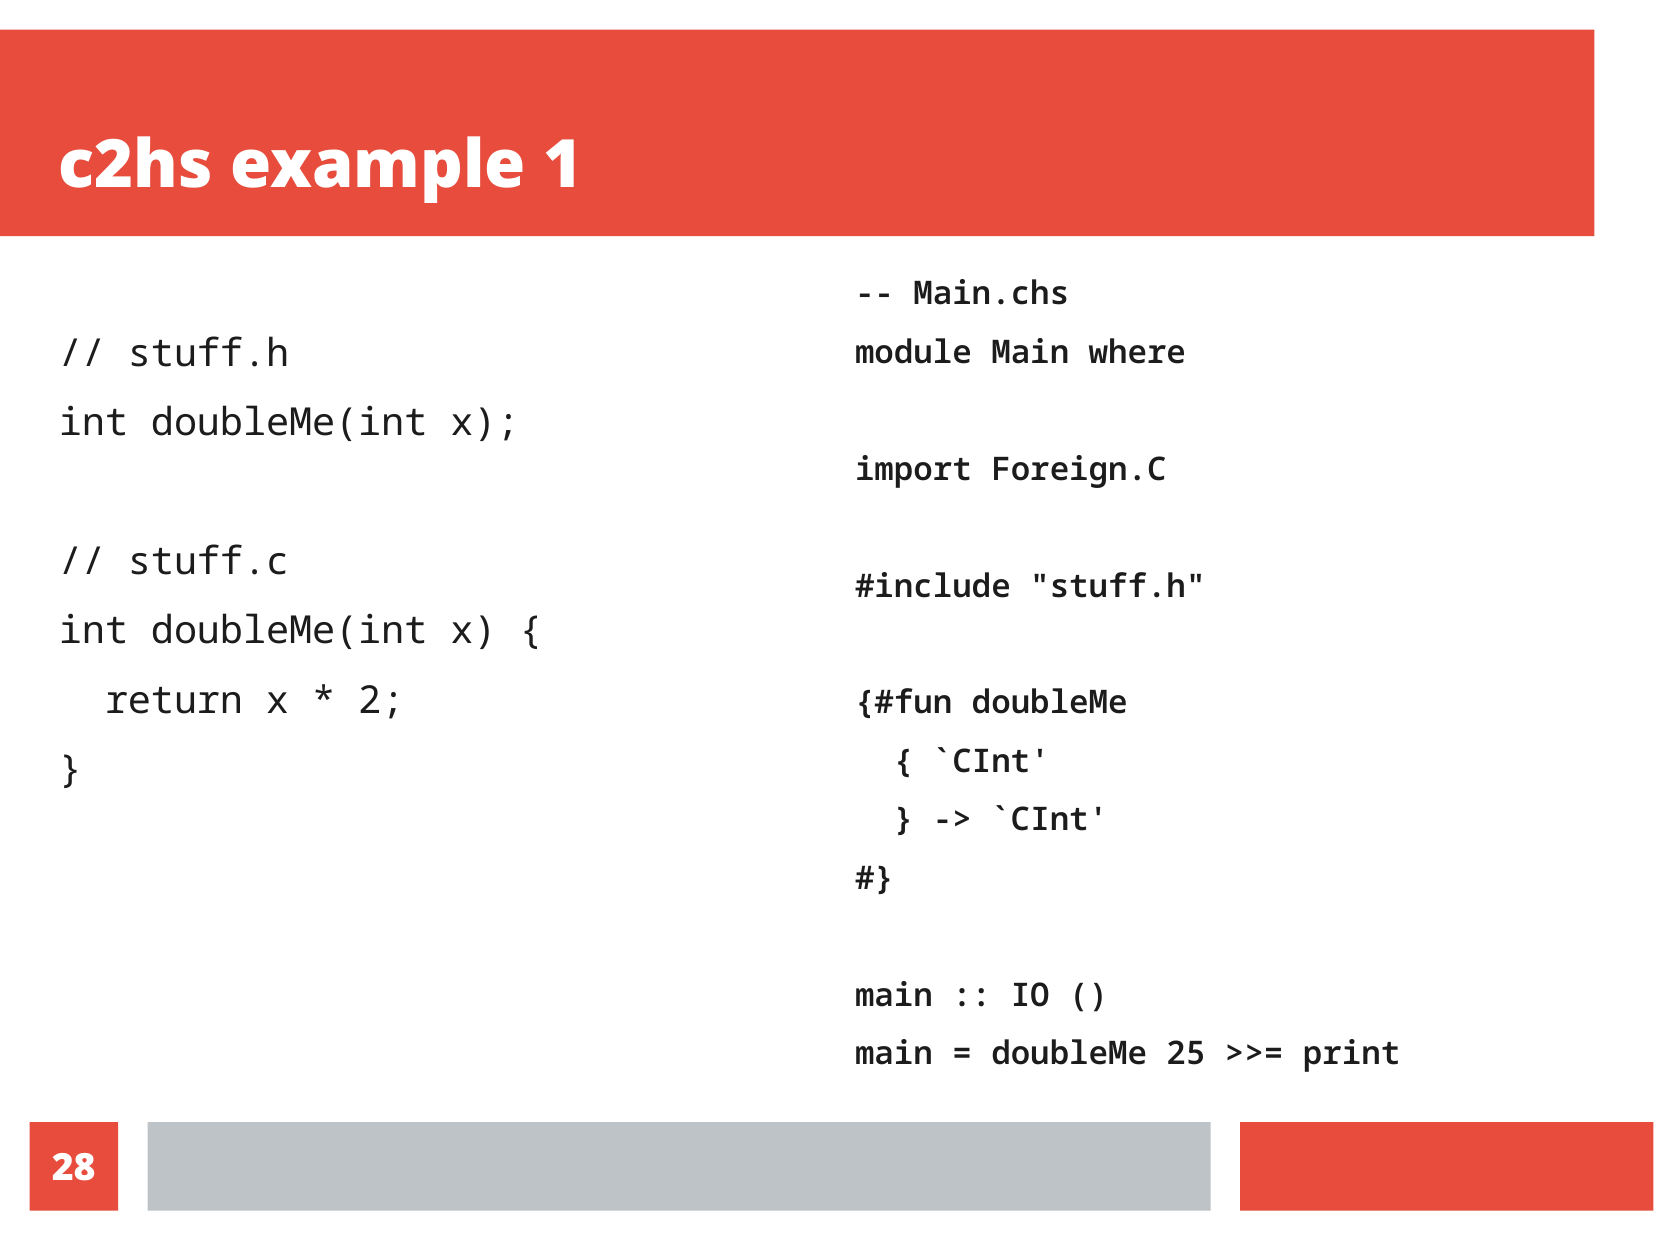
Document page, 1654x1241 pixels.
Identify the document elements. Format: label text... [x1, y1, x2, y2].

list // stuff.h int doubleMe(int x); // stuff.c int doubleMe(int x) { return x * 2; } [59, 324, 794, 796]
title c2hs example 1 [59, 59, 1595, 207]
list -- Main.chs module Main where import Foreign.C #include "stuff.h" {#fun doubleMe { `CInt' } -> `CInt' #} main :: IO () main = doubleMe 25 >>= print [855, 270, 1606, 1081]
